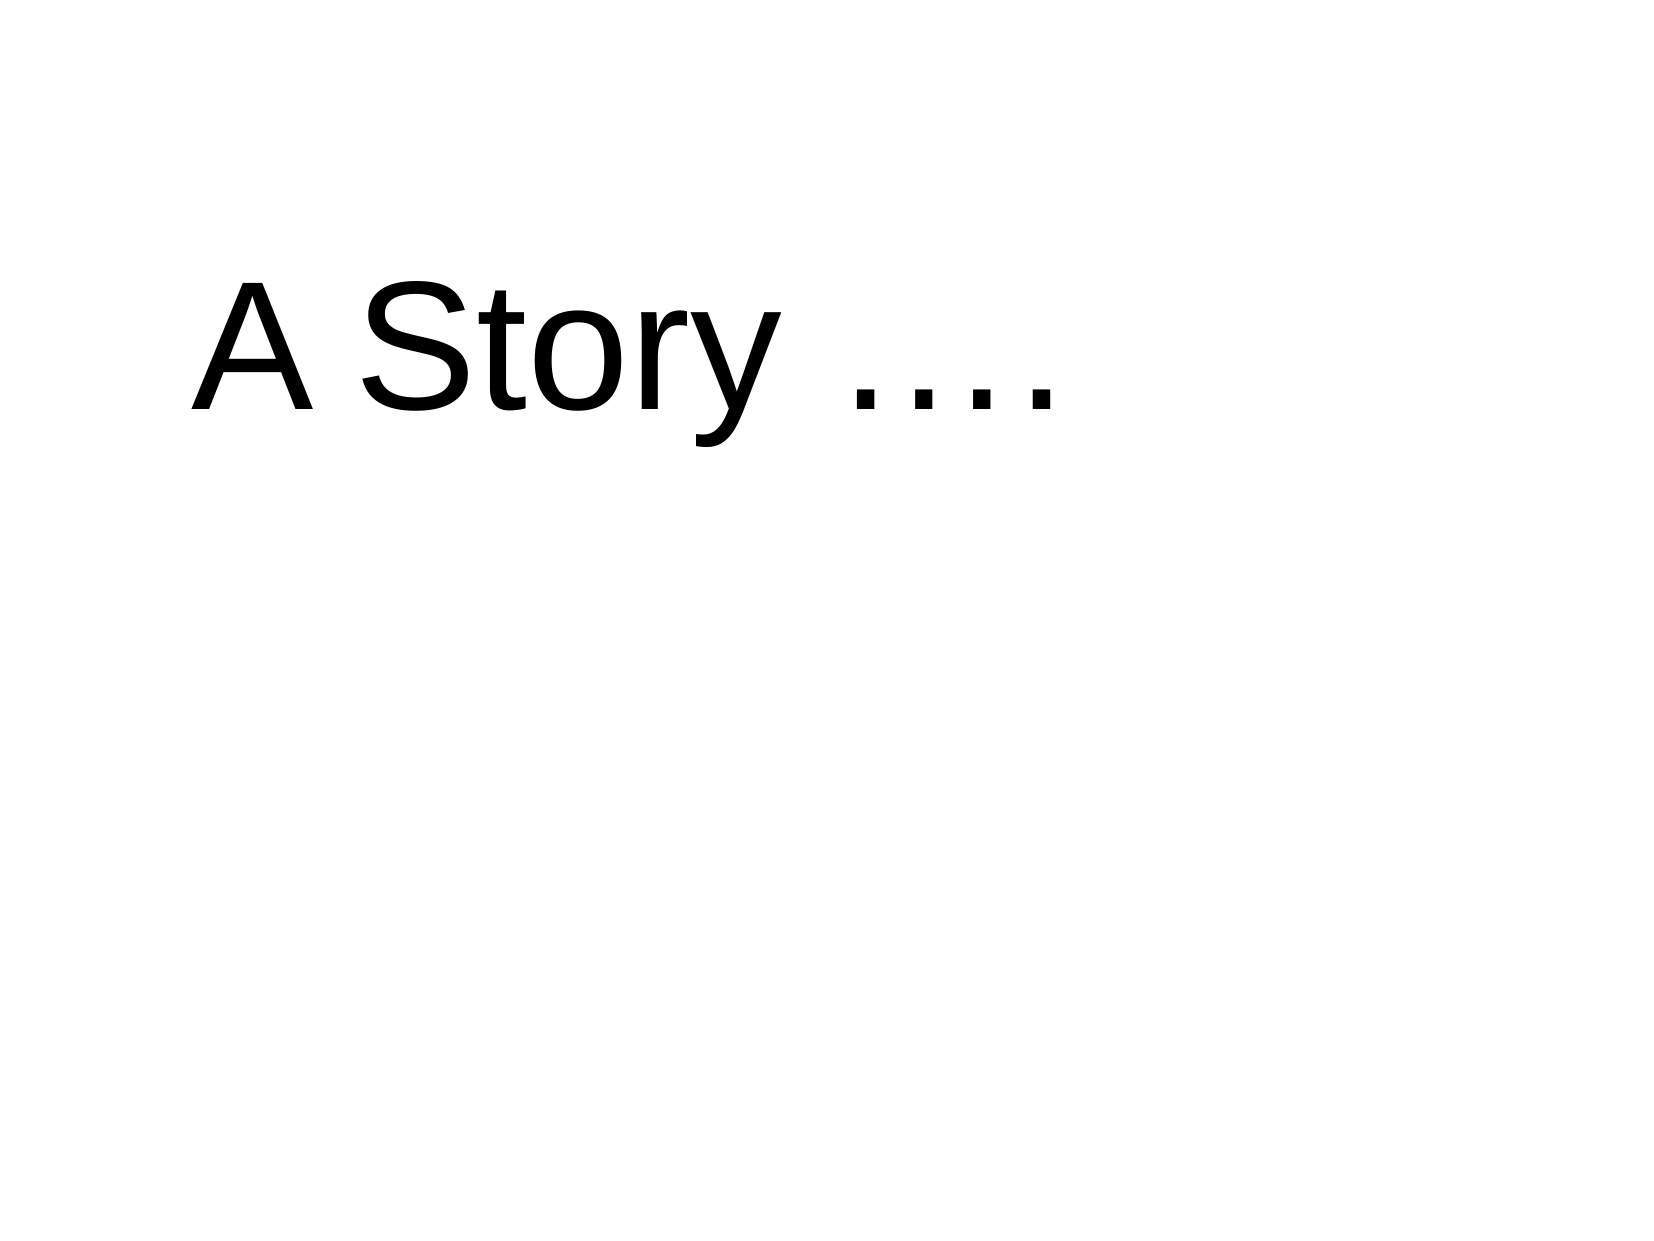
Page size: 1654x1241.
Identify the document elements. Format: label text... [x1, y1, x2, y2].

text_box A Story …. [177, 236, 1654, 457]
